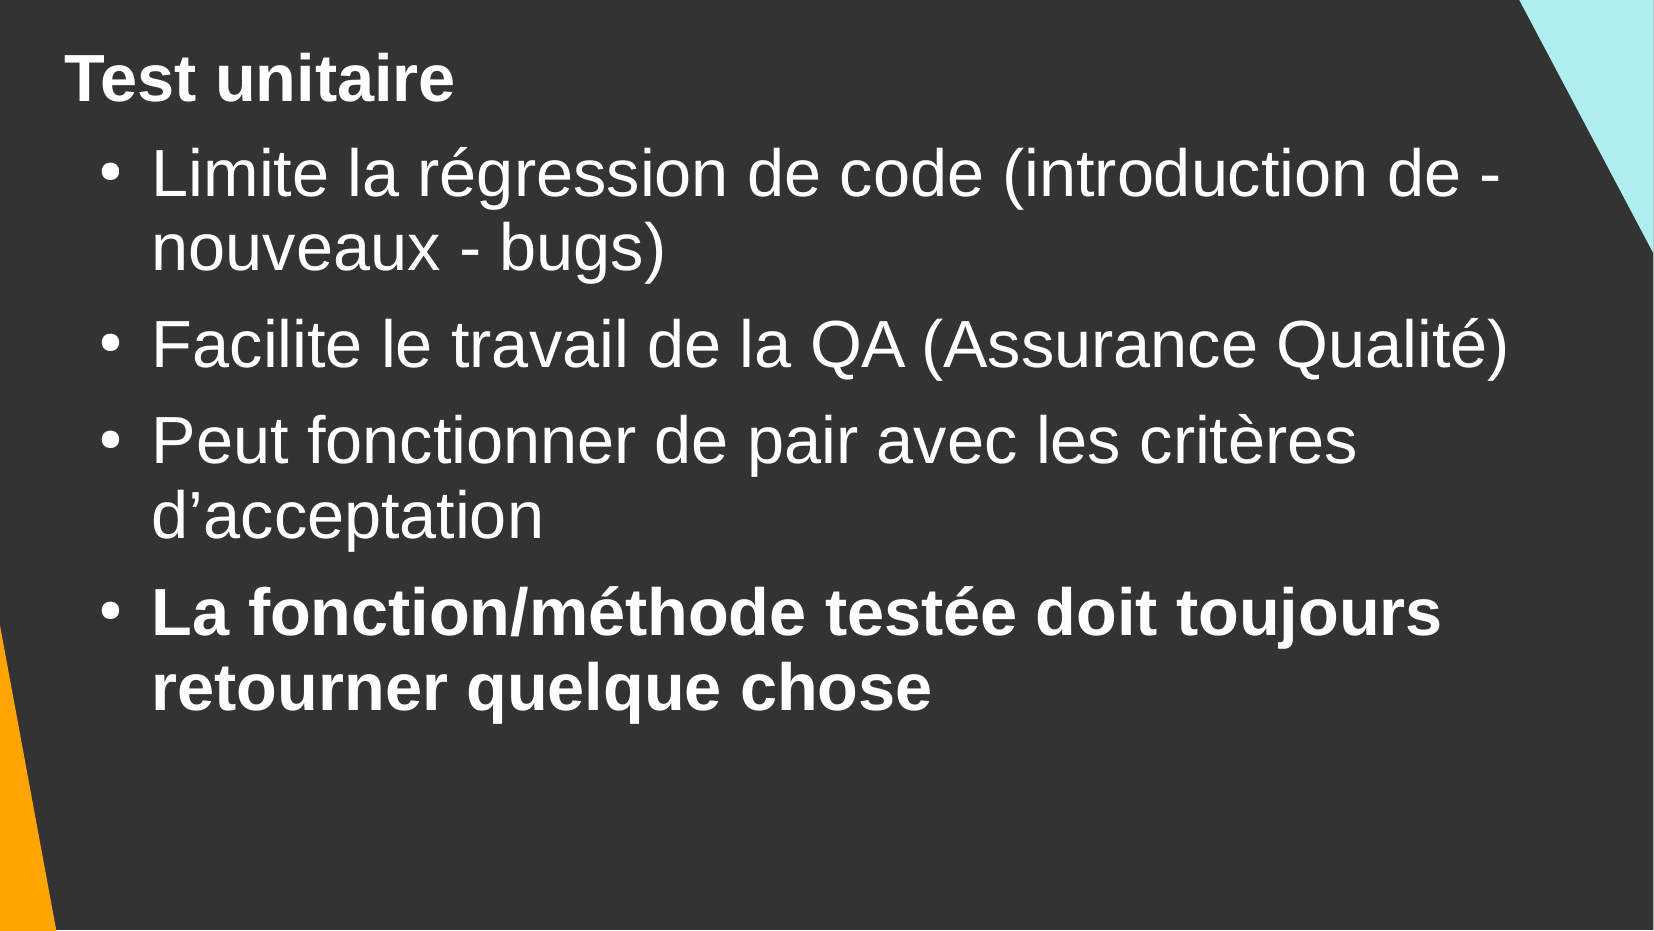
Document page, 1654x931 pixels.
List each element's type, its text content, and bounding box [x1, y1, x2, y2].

list Limite la régression de code (introduction de -nouveaux - bugs) Facilite le travail de la QA (Assurance Qualité) Peut fonctionner de pair avec les critères d’acceptation La fonction/méthode testée doit toujours retourner quelque chose [80, 135, 1620, 839]
text_box [1519, 0, 1654, 255]
title Test unitaire [64, 40, 1635, 116]
text_box [0, 625, 57, 931]
